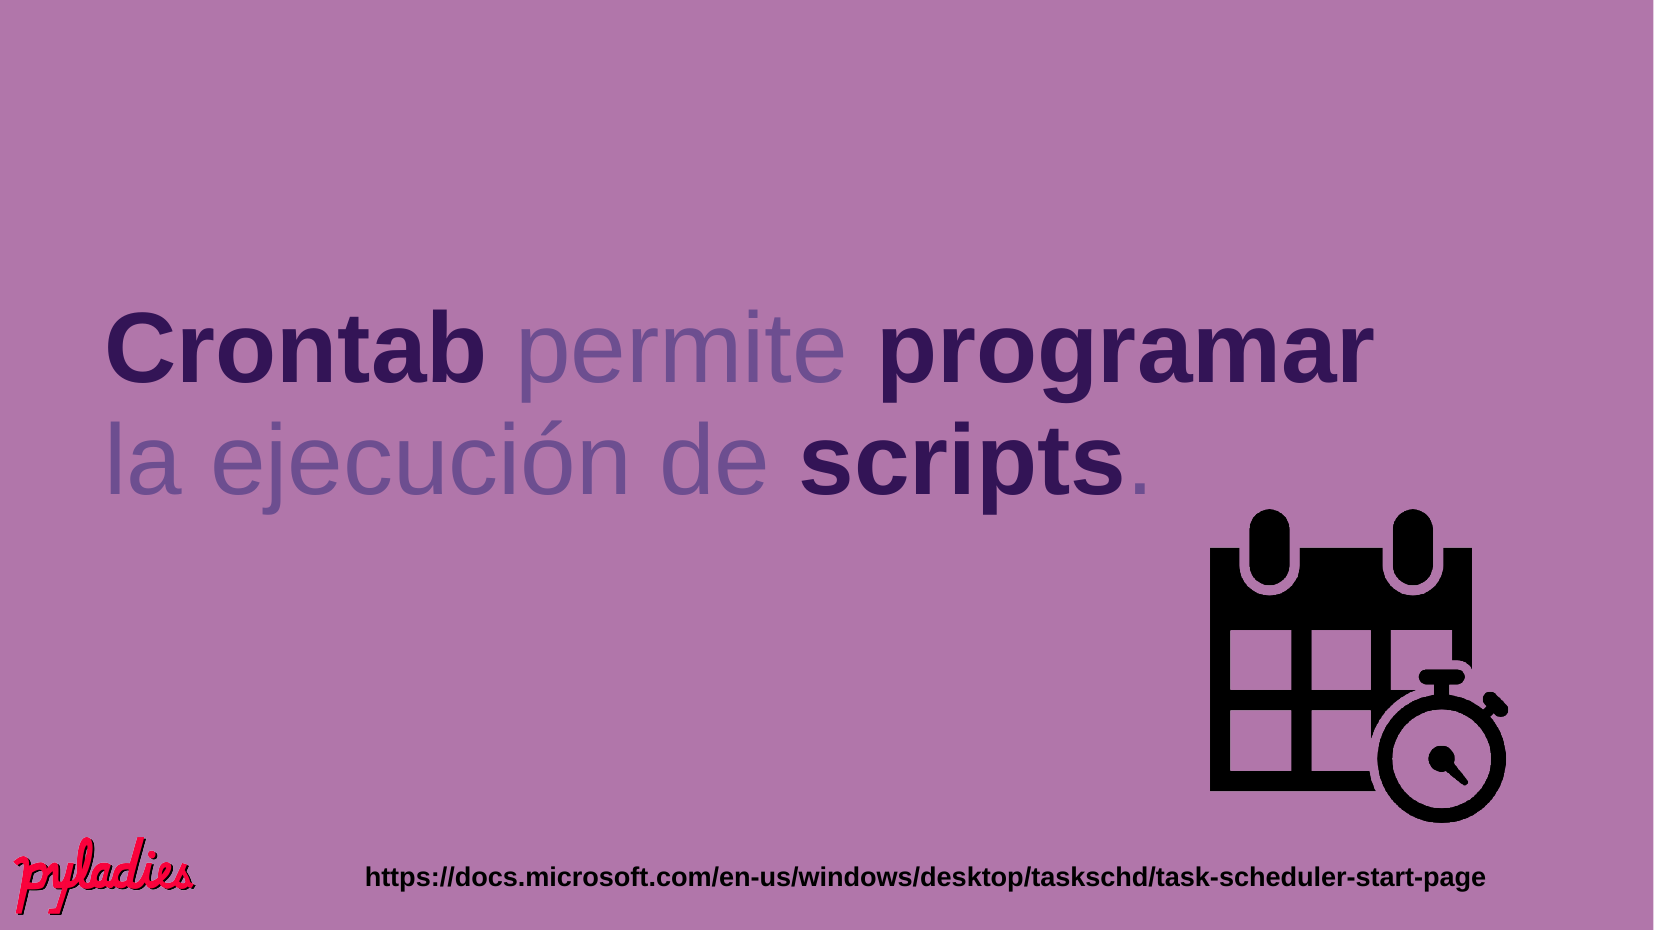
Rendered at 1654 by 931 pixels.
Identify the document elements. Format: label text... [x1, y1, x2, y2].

text_box Crontab permite programar la ejecución de scripts. [90, 285, 1486, 859]
picture [13, 837, 196, 916]
text_box https://docs.microsoft.com/en-us/windows/desktop/taskschd/task-scheduler-start-page [315, 855, 1501, 912]
picture [1486, 509, 1516, 823]
